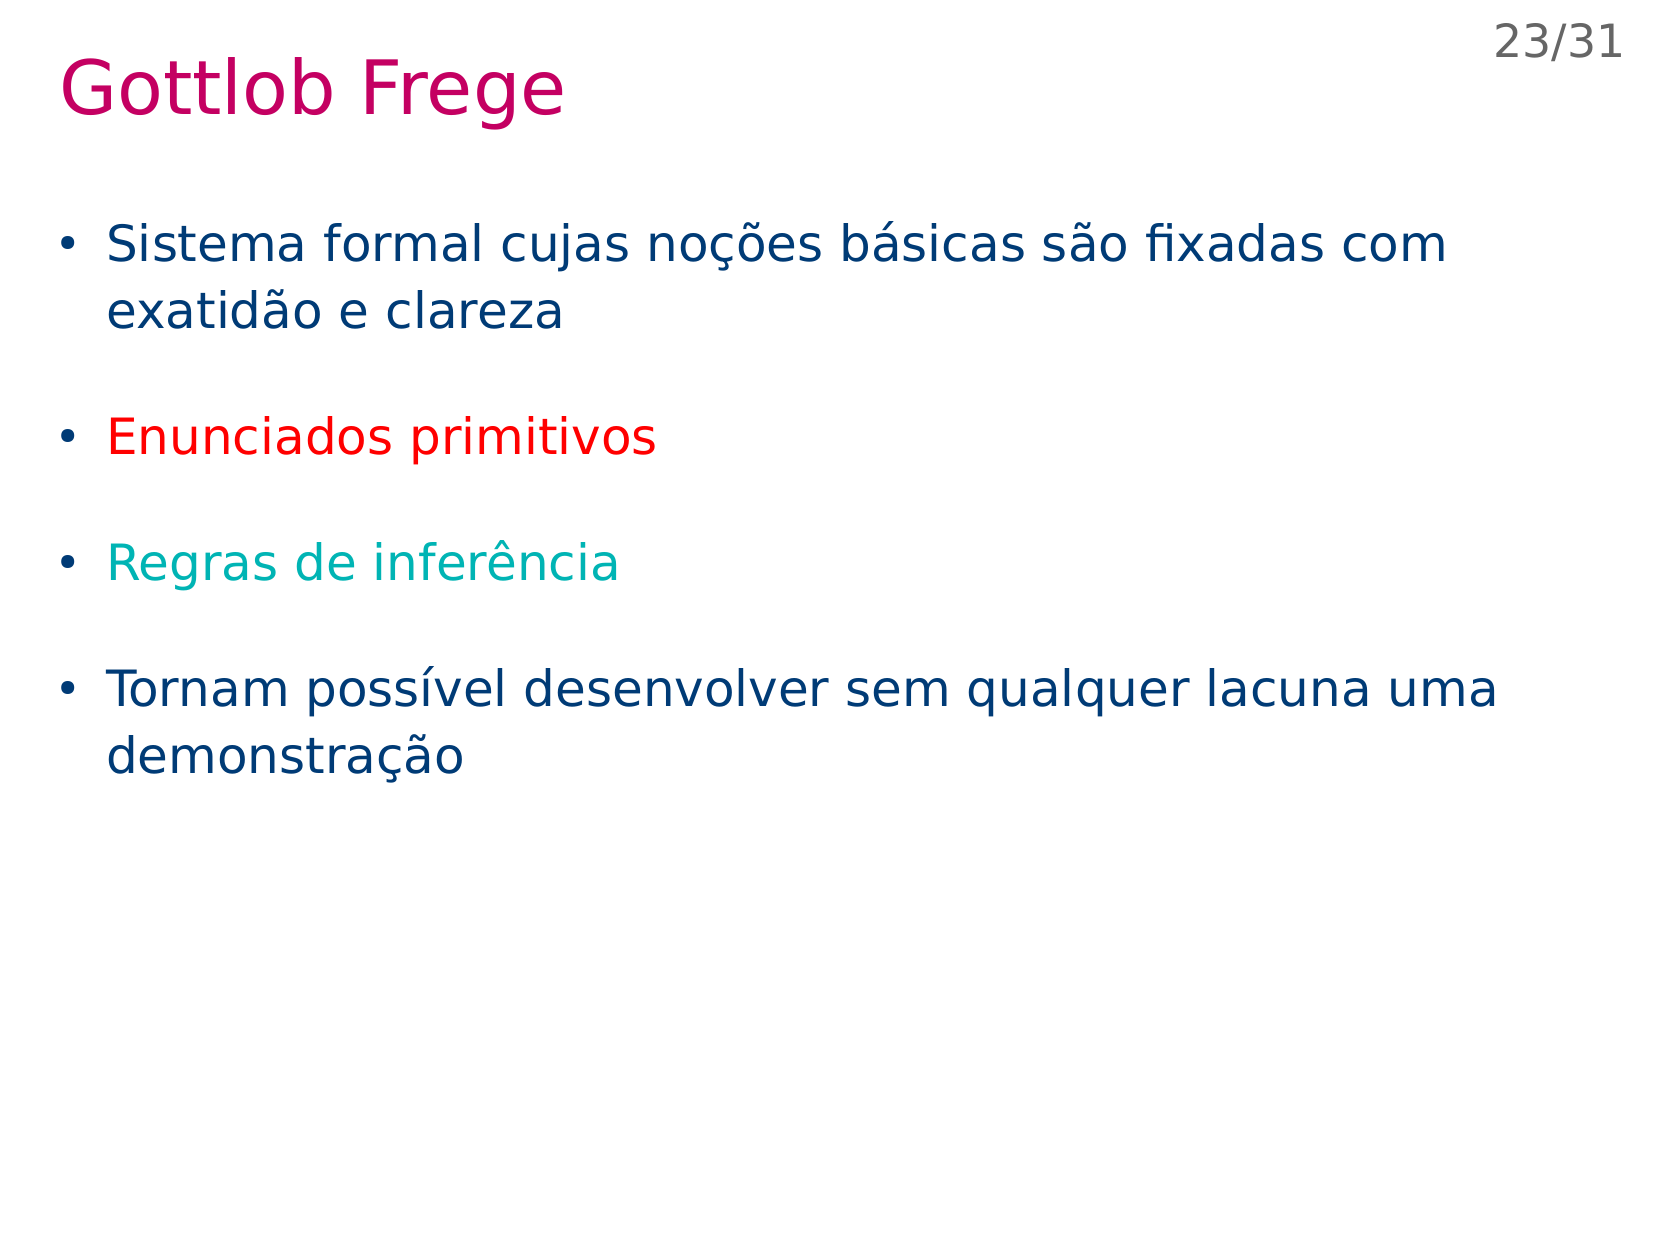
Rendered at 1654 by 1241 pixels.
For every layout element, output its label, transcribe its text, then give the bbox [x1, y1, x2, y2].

list Sistema formal cujas noções básicas são fixadas com exatidão e clareza Enunciados primitivos Regras de inferência Tornam possível desenvolver sem qualquer lacuna uma demonstração [59, 206, 1625, 1211]
title Gottlob Frege [59, 29, 1595, 148]
